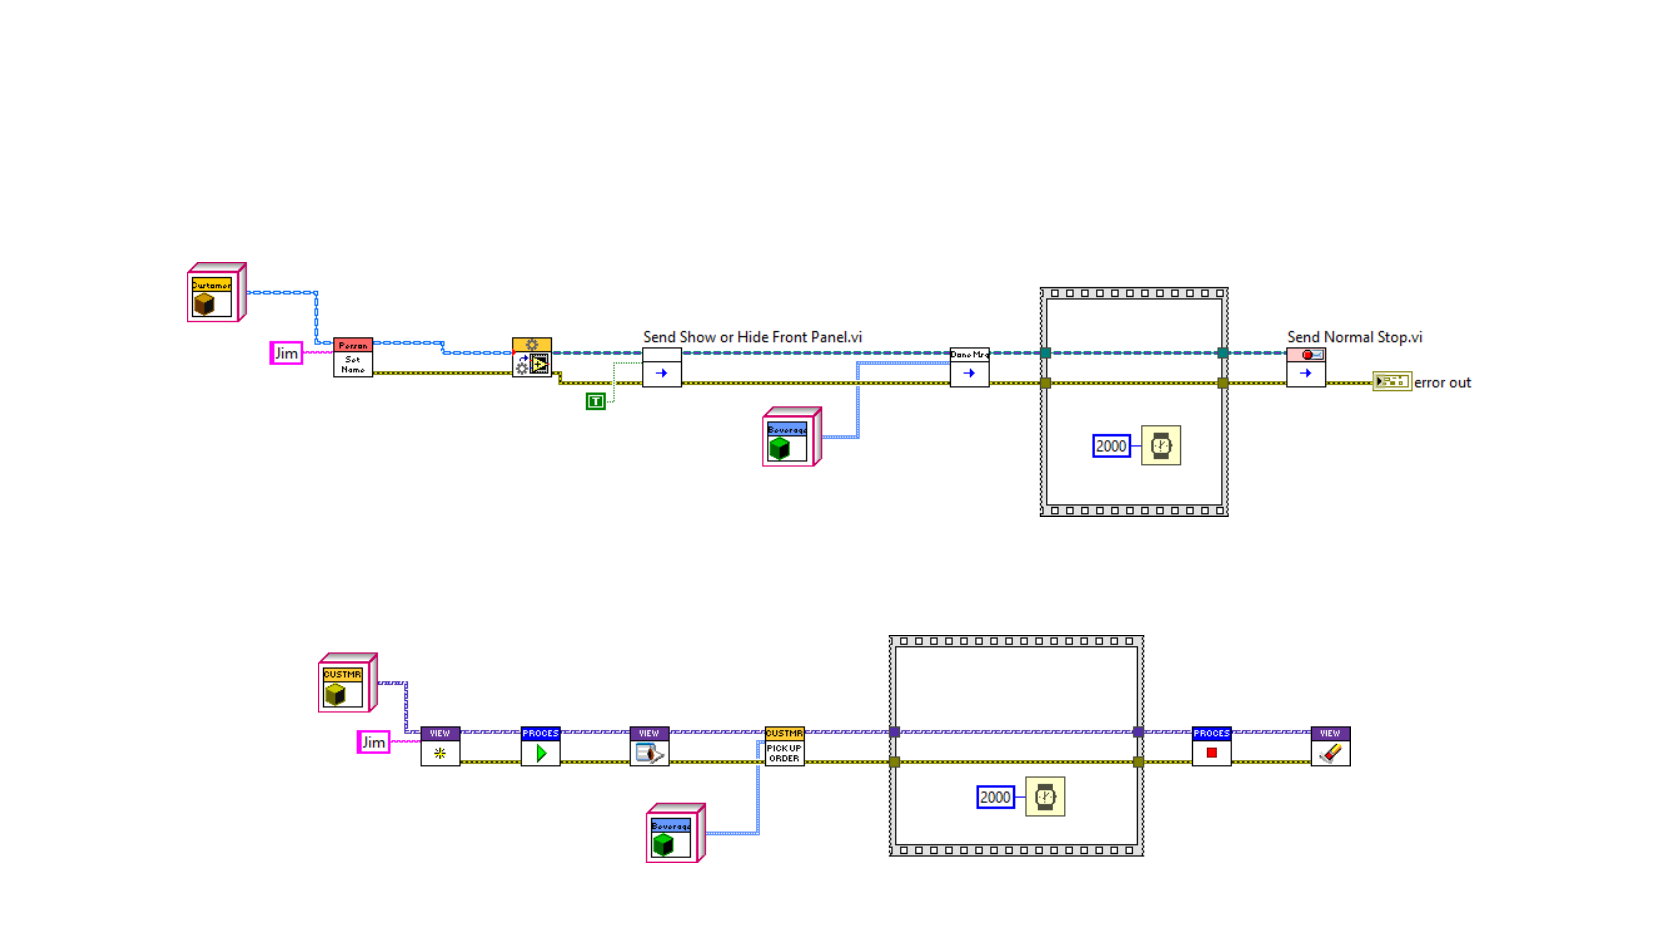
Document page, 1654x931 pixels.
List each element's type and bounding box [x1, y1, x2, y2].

picture [187, 262, 1474, 517]
picture [318, 635, 1351, 863]
